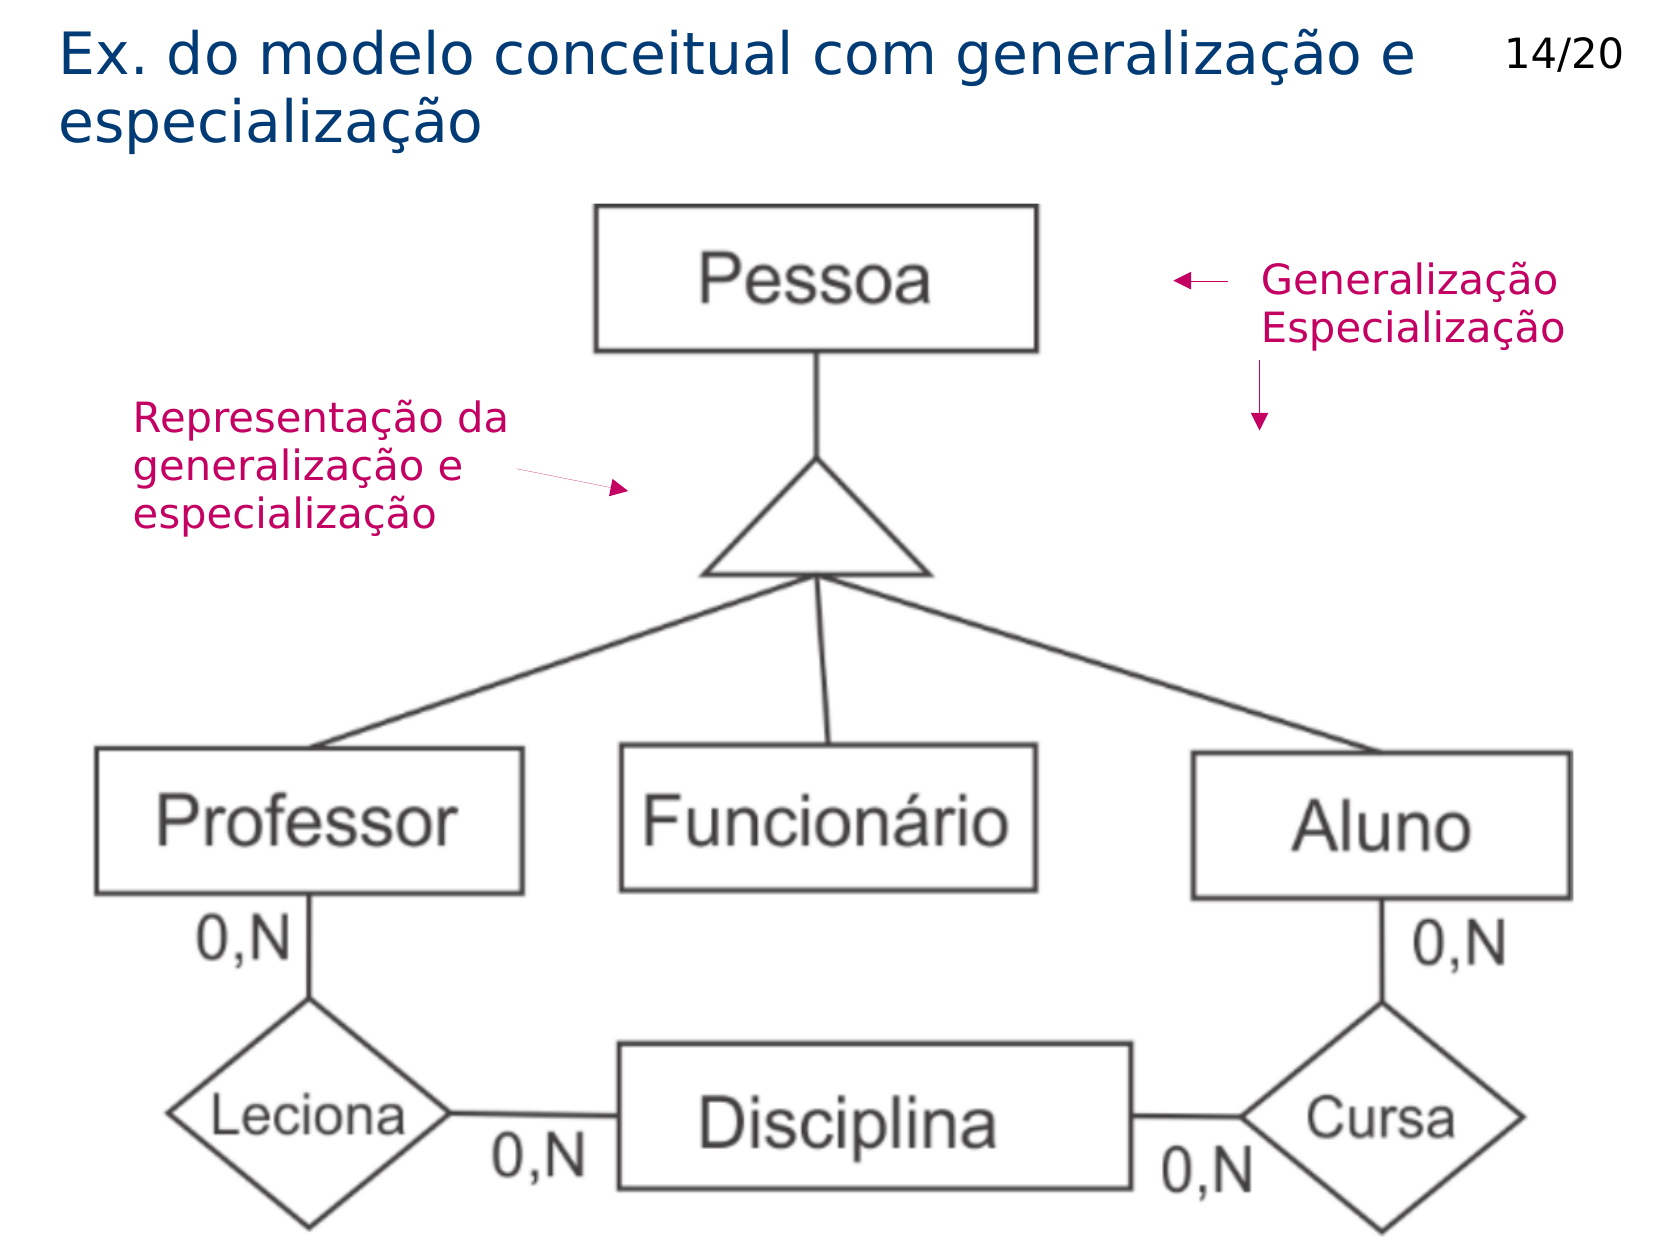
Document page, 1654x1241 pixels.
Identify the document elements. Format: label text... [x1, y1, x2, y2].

text_box Representação da generalização e especialização [117, 385, 536, 547]
picture [69, 201, 1581, 1241]
title Ex. do modelo conceitual com generalização e especialização [59, 20, 1506, 157]
text_box Generalização Especialização [1145, 248, 1581, 360]
